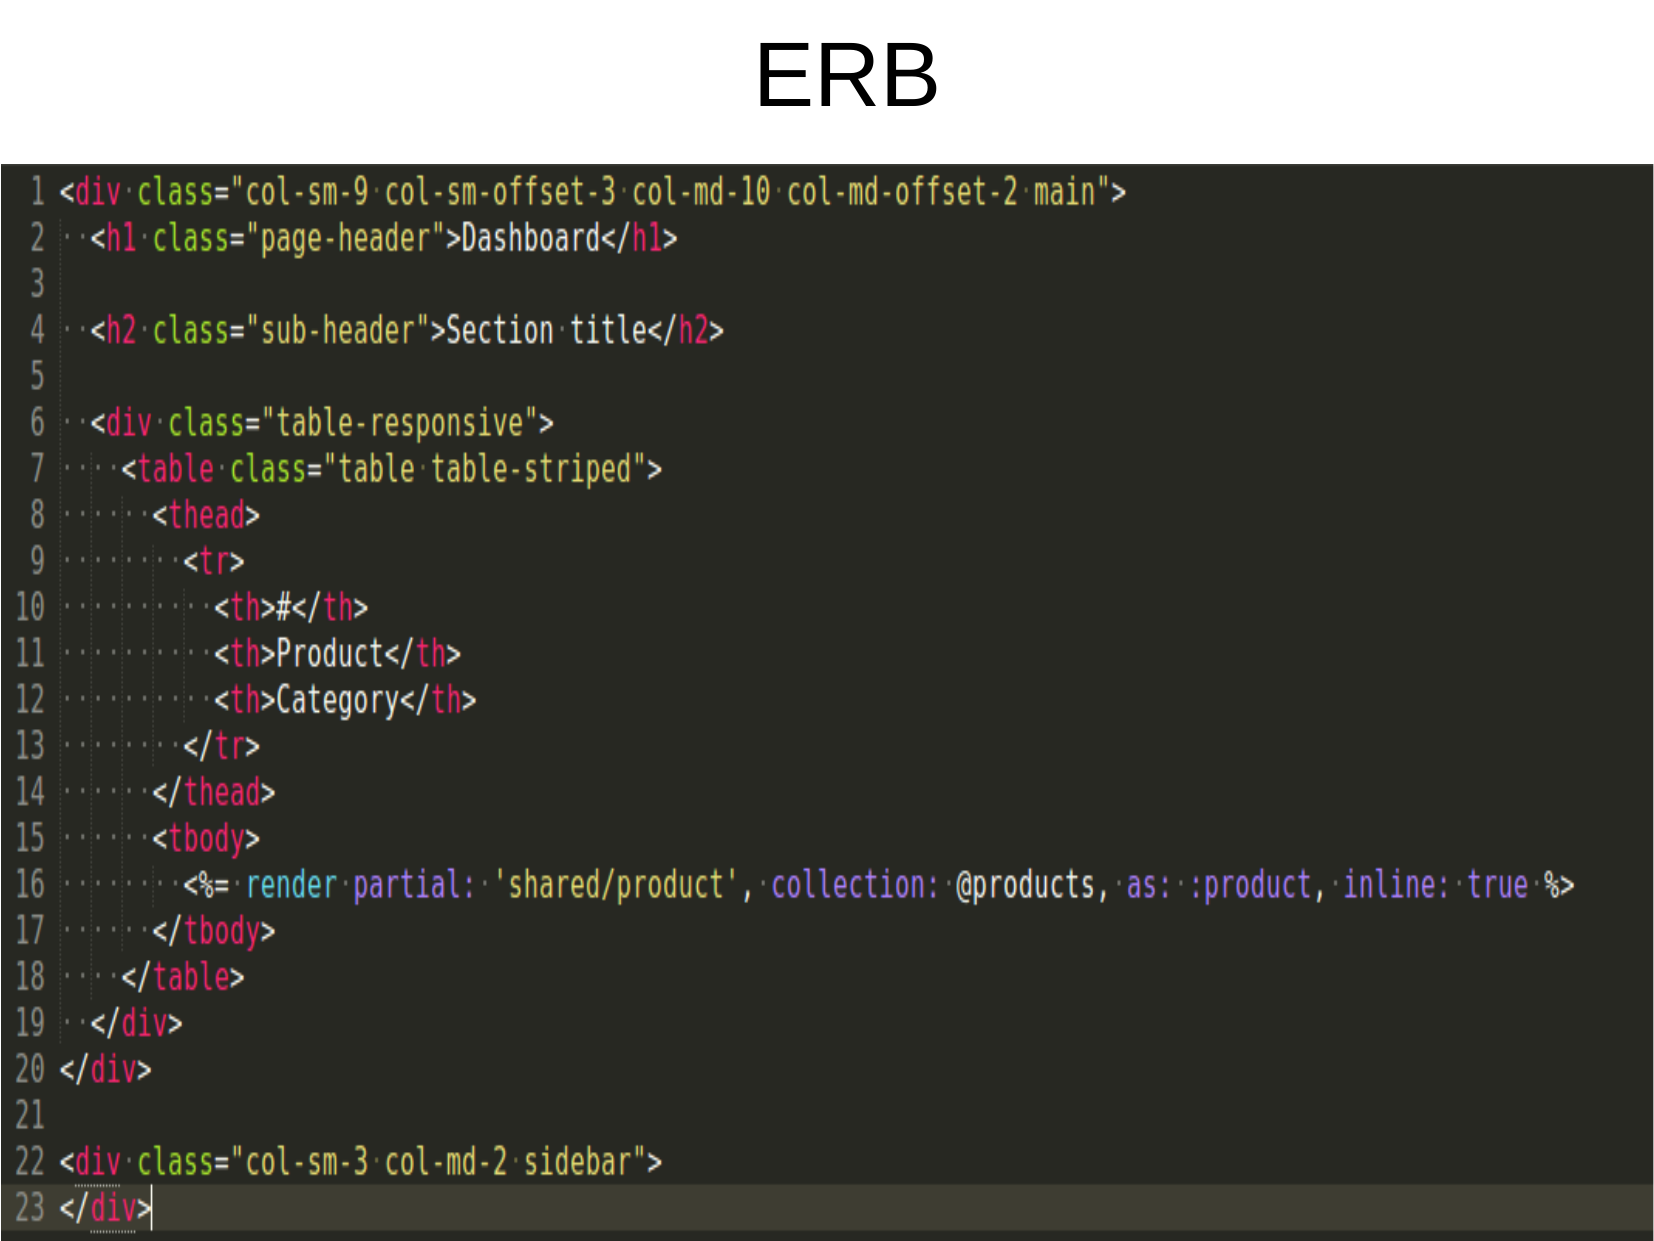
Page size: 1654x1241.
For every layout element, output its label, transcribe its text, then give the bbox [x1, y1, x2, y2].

picture [1, 164, 1654, 1241]
title ERB [75, 15, 1621, 136]
